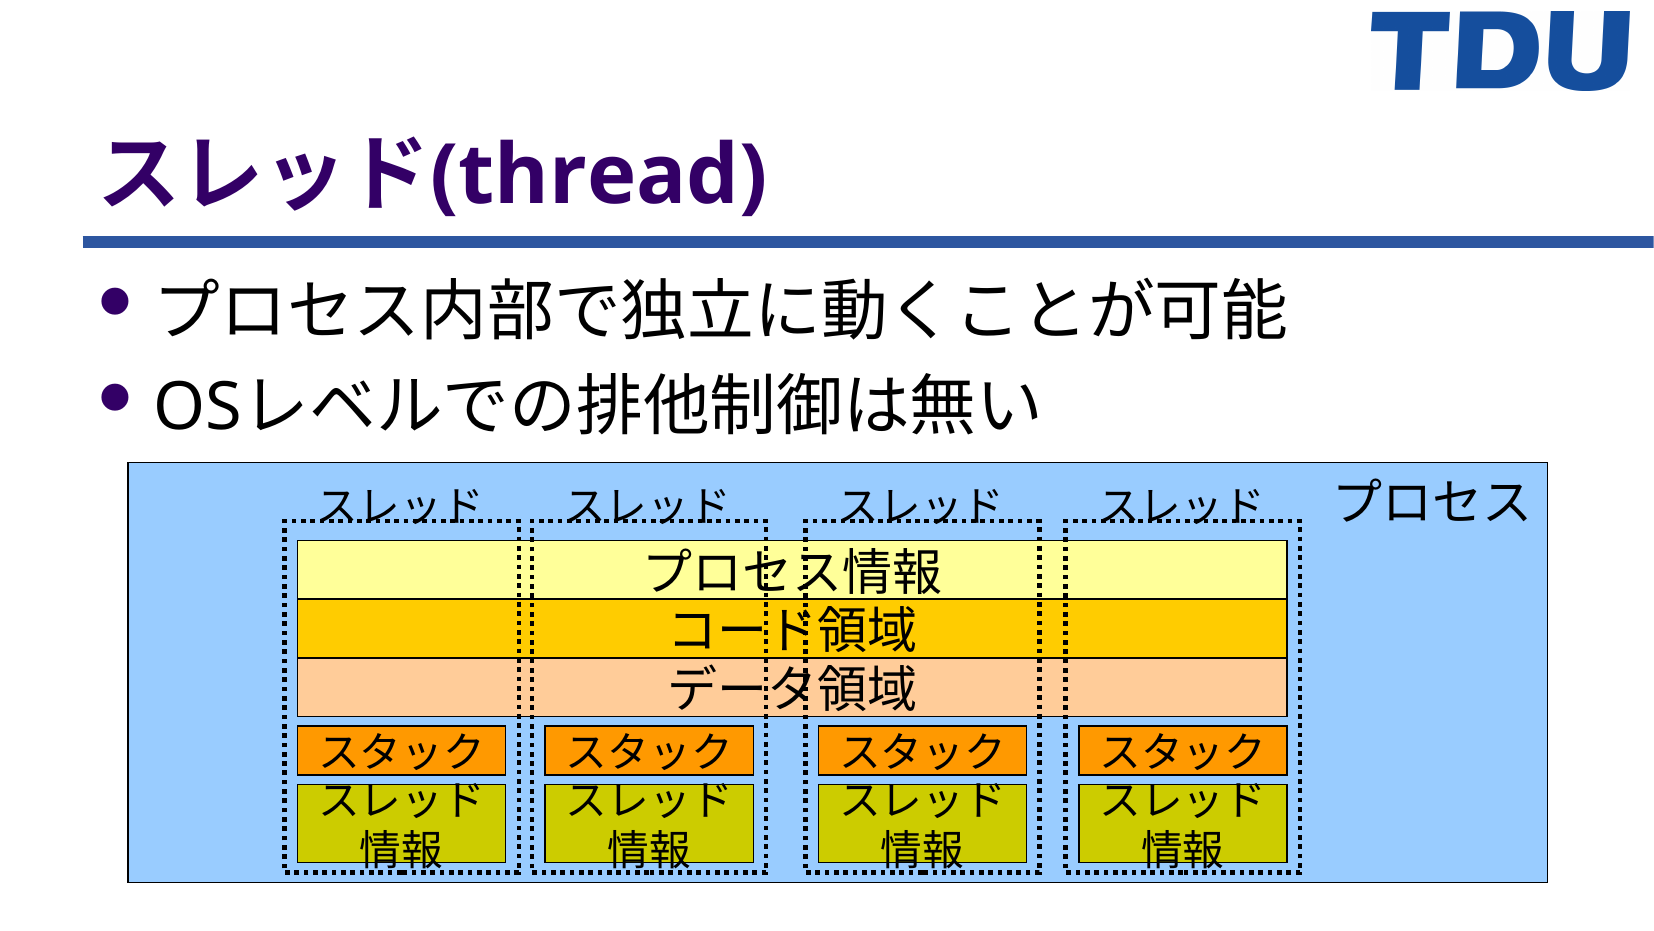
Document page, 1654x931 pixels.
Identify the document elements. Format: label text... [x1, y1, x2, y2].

text_box データ領域 [297, 657, 1288, 717]
text_box スレッド 情報 [1078, 784, 1288, 863]
text_box スレッド [302, 472, 499, 538]
text_box スタック [1078, 726, 1288, 775]
text_box スレッド 情報 [297, 784, 506, 863]
text_box スレッド 情報 [818, 784, 1027, 863]
list プロセス内部で独立に動くことが可能 OSレベルでの排他制御は無い [82, 259, 1571, 807]
text_box スレッド 情報 [545, 784, 754, 863]
text_box スレッド [1083, 472, 1281, 538]
text_box コード領域 [297, 600, 1288, 657]
picture [1371, 11, 1630, 91]
text_box プロセス [128, 462, 1548, 883]
text_box プロセス情報 [297, 540, 1288, 600]
text_box スタック [818, 726, 1027, 775]
text_box スレッド [549, 472, 747, 538]
text_box スレッド [822, 472, 1020, 538]
title スレッド(thread) [82, 51, 1571, 228]
text_box スタック [297, 726, 506, 775]
text_box スタック [545, 726, 754, 775]
